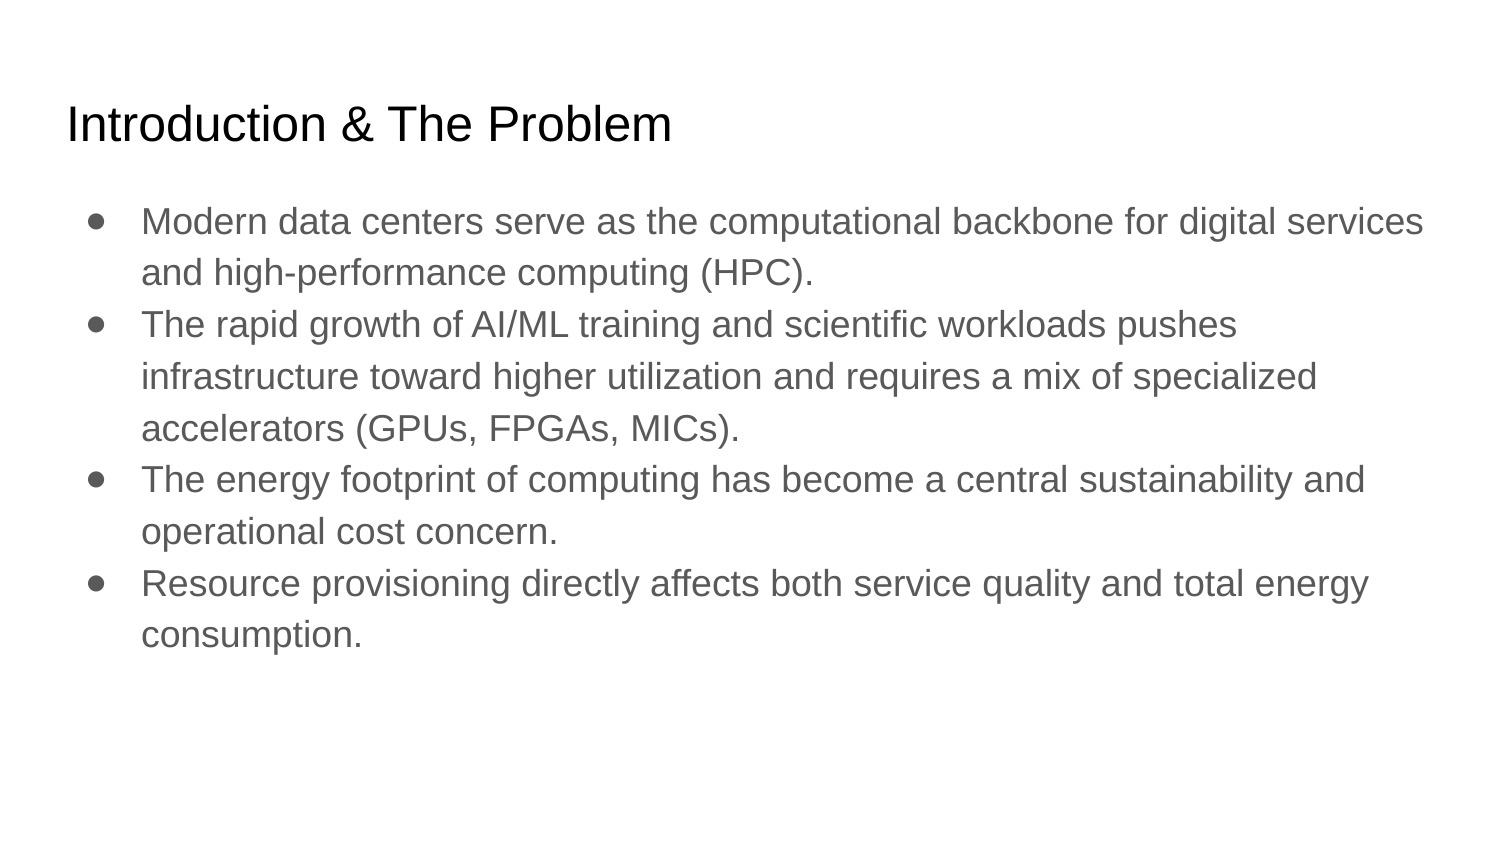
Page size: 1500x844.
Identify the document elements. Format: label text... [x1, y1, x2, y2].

list Modern data centers serve as the computational backbone for digital services and high-performance computing (HPC). The rapid growth of AI/ML training and scientific workloads pushes infrastructure toward higher utilization and requires a mix of specialized accelerators (GPUs, FPGAs, MICs). The energy footprint of computing has become a central sustainability and operational cost concern. Resource provisioning directly affects both service quality and total energy consumption. [51, 174, 1449, 680]
title Introduction & The Problem [51, 80, 1449, 174]
